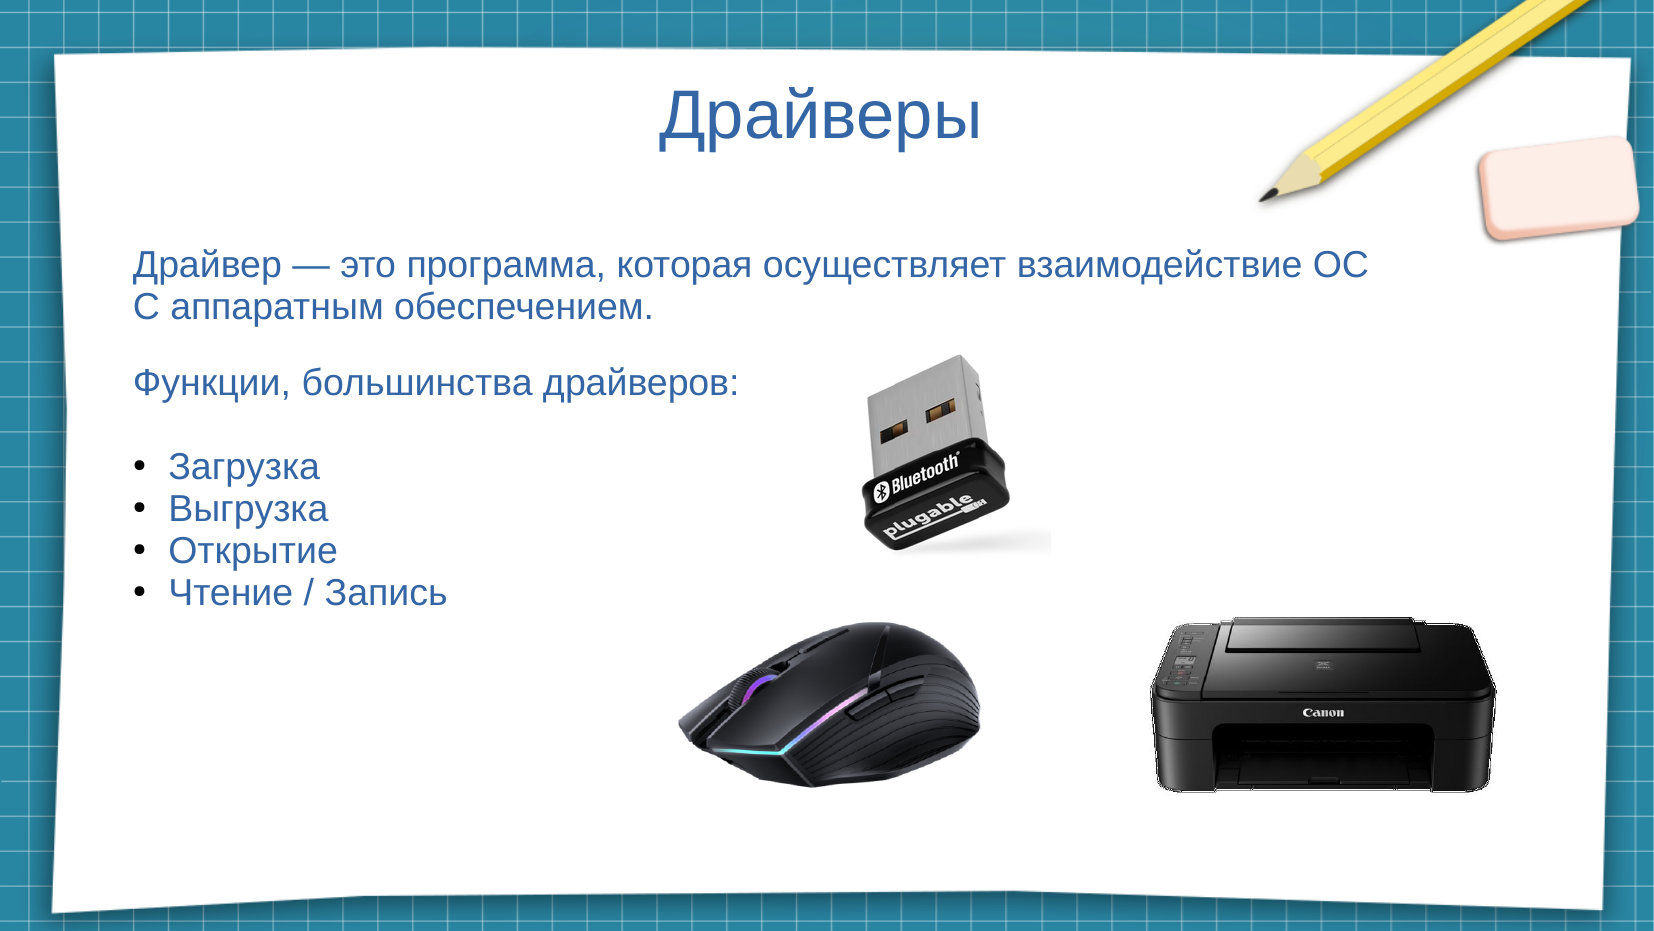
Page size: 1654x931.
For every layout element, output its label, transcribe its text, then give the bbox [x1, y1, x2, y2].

text_box Функции, большинства драйверов: Загрузка Выгрузка Открытие Чтение / Запись [118, 354, 756, 622]
picture [0, 0, 1654, 931]
text_box Драйвер — это программа, которая осуществляет взаимодействие ОС С аппаратным обеспечением. [118, 236, 1385, 336]
title Драйверы [76, 37, 1565, 193]
